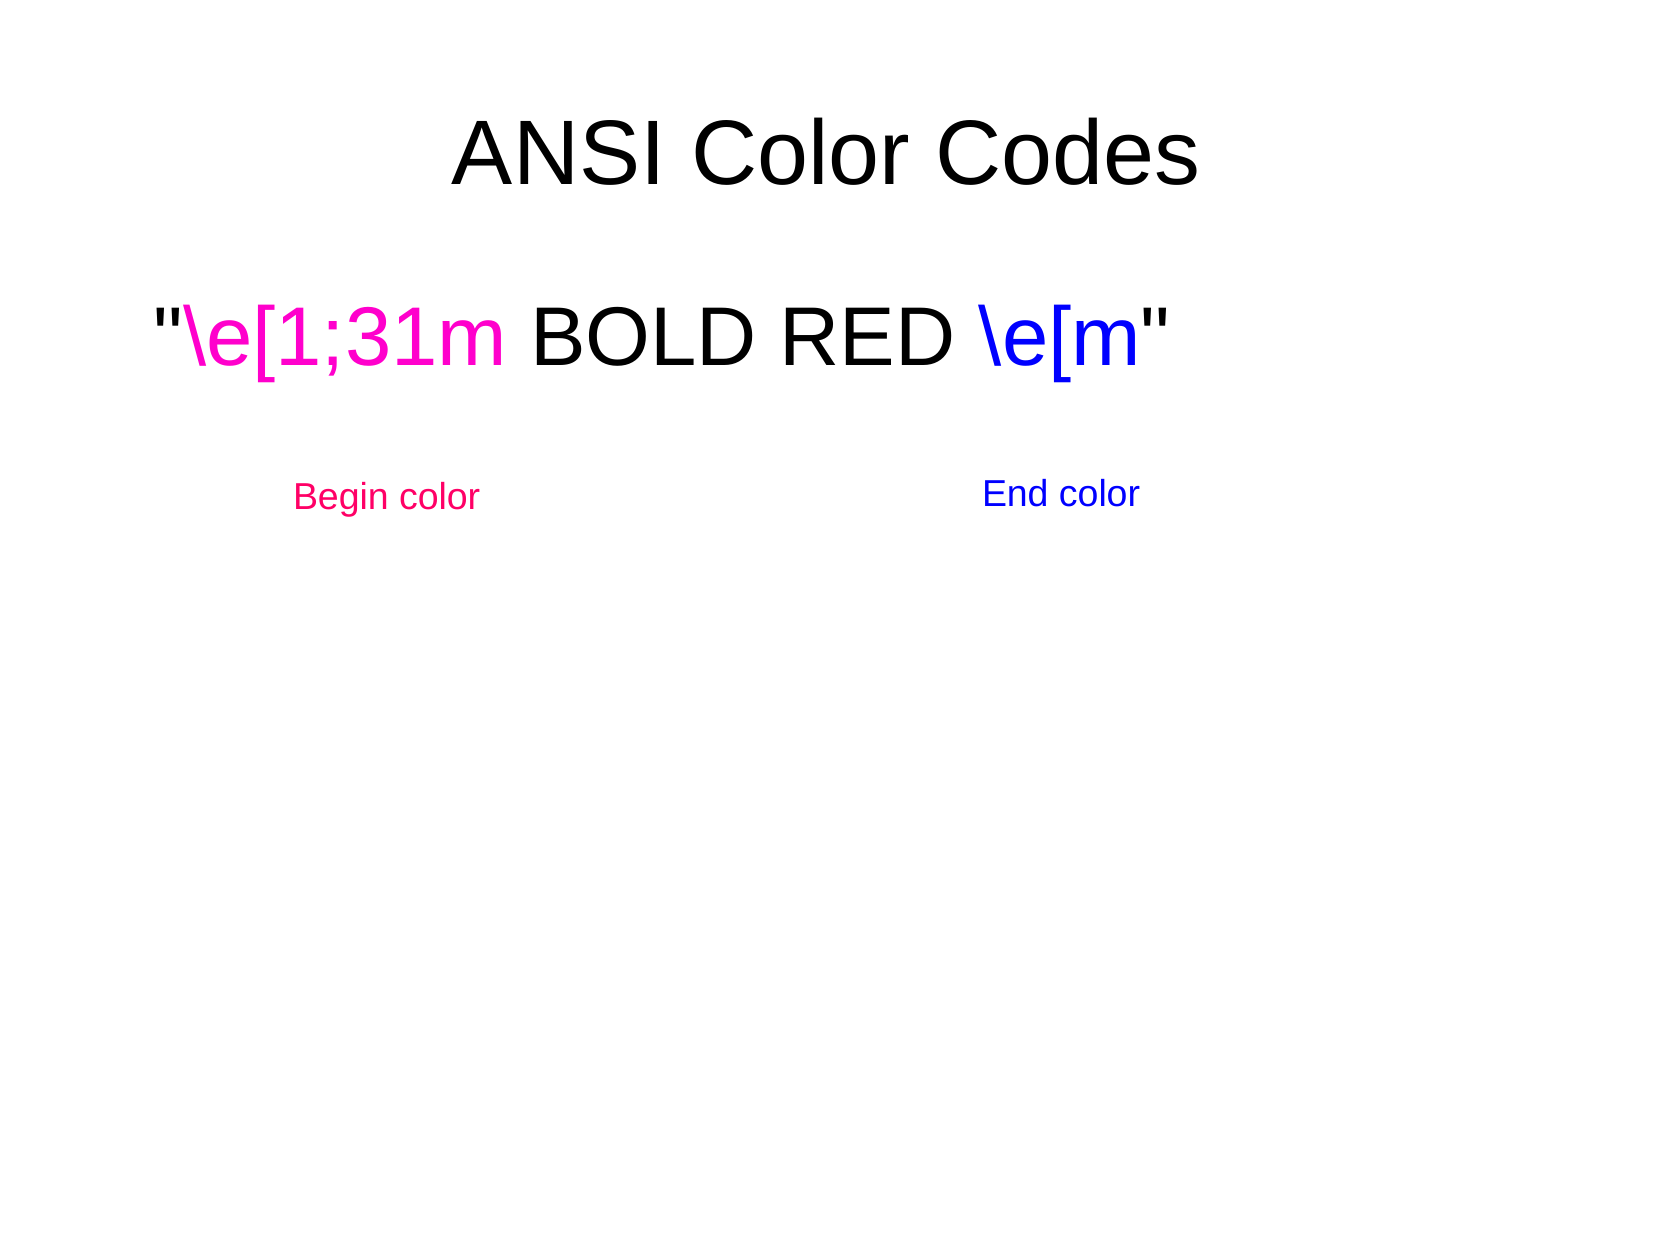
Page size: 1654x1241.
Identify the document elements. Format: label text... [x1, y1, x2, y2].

list "\e[1;31m BOLD RED \e[m" [82, 290, 1571, 421]
title ANSI Color Codes [82, 49, 1571, 257]
text_box Begin color [278, 468, 496, 526]
text_box End color [967, 465, 1156, 522]
